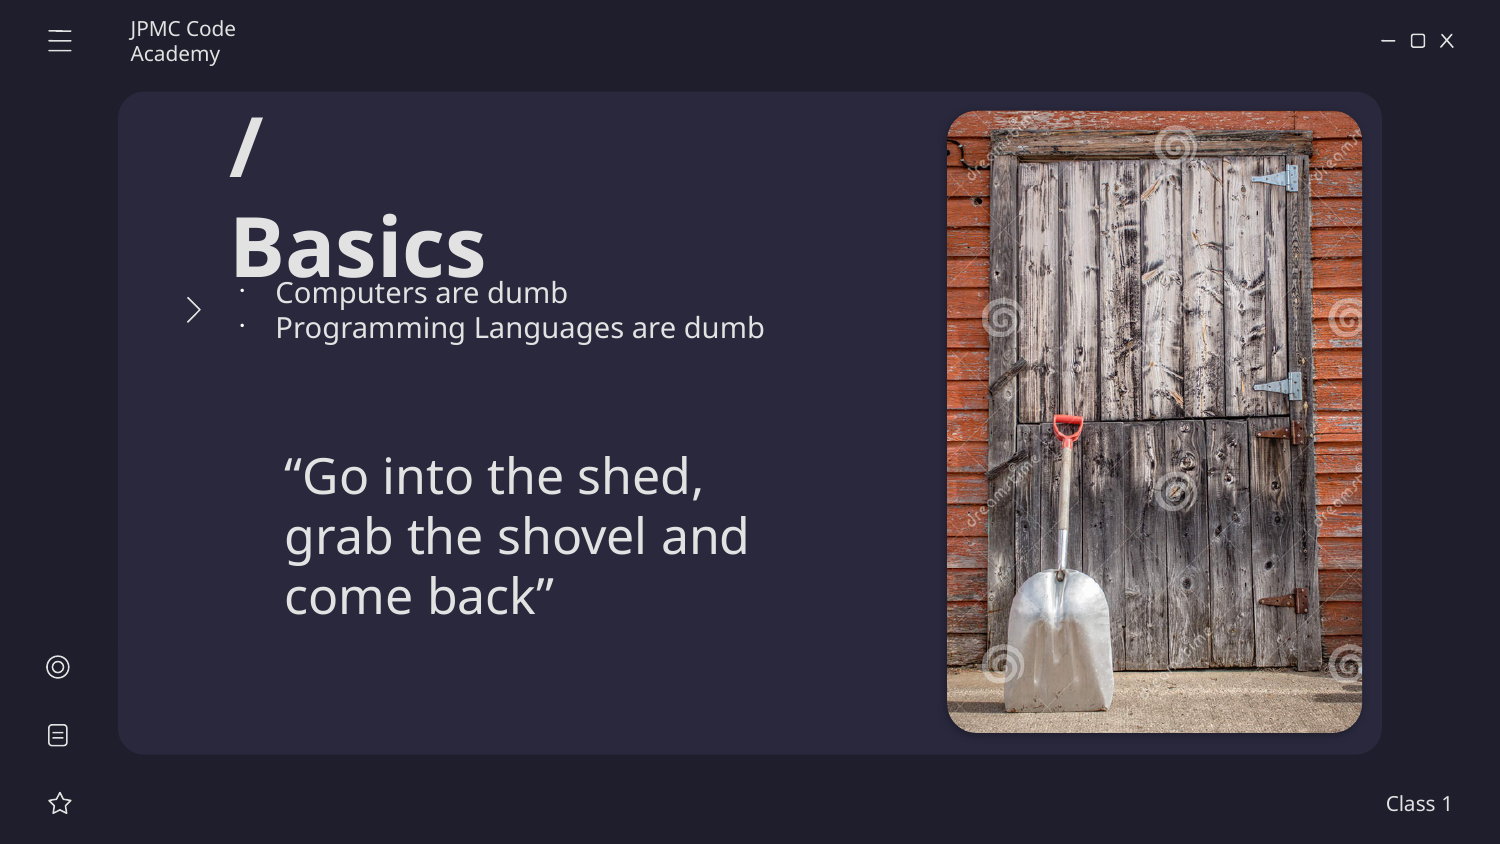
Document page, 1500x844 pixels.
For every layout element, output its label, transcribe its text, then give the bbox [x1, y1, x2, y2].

text_box “Go into the shed, grab the shovel and come back” [234, 450, 826, 620]
subtitle JPMC Code Academy [130, 18, 306, 64]
subtitle Computers are dumb Programming Languages are dumb [225, 225, 816, 395]
subtitle Class 1 [1278, 780, 1453, 826]
title /Basics [214, 126, 526, 263]
text_box [947, 110, 1363, 733]
